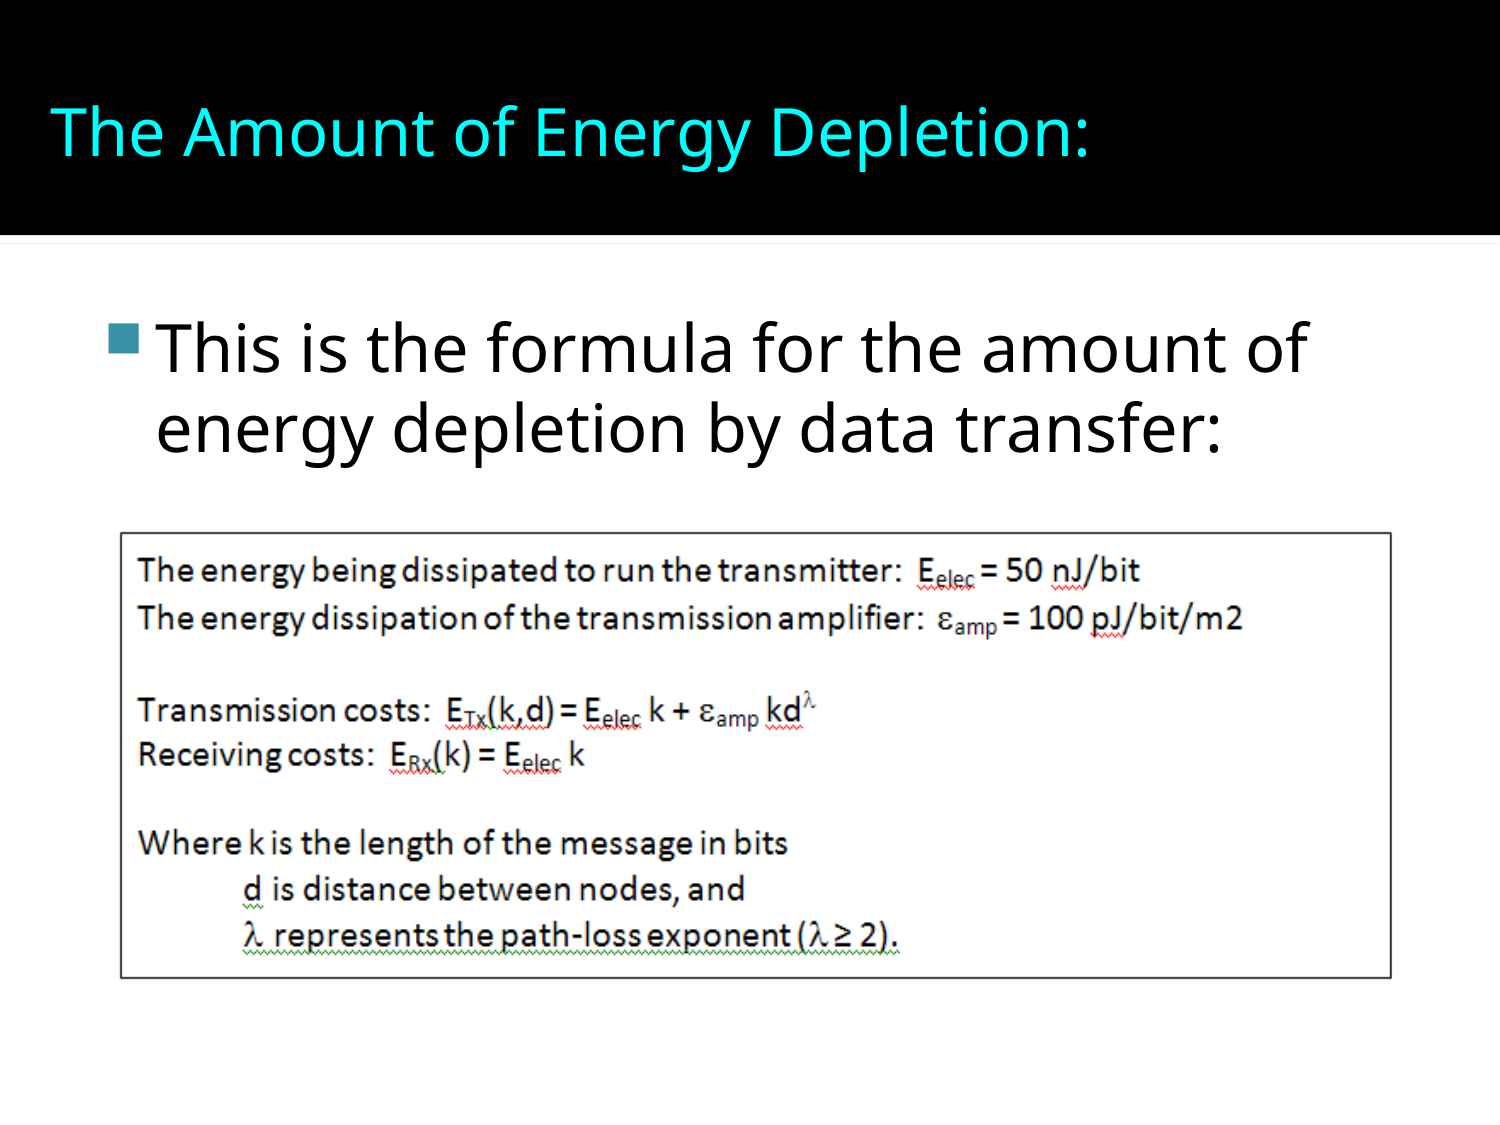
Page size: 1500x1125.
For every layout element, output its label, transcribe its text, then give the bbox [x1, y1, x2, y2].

picture [112, 524, 1404, 986]
text_box This is the formula for the amount of energy depletion by data transfer: [75, 291, 1426, 1051]
text_box The Amount of Energy Depletion: [35, 82, 1182, 189]
